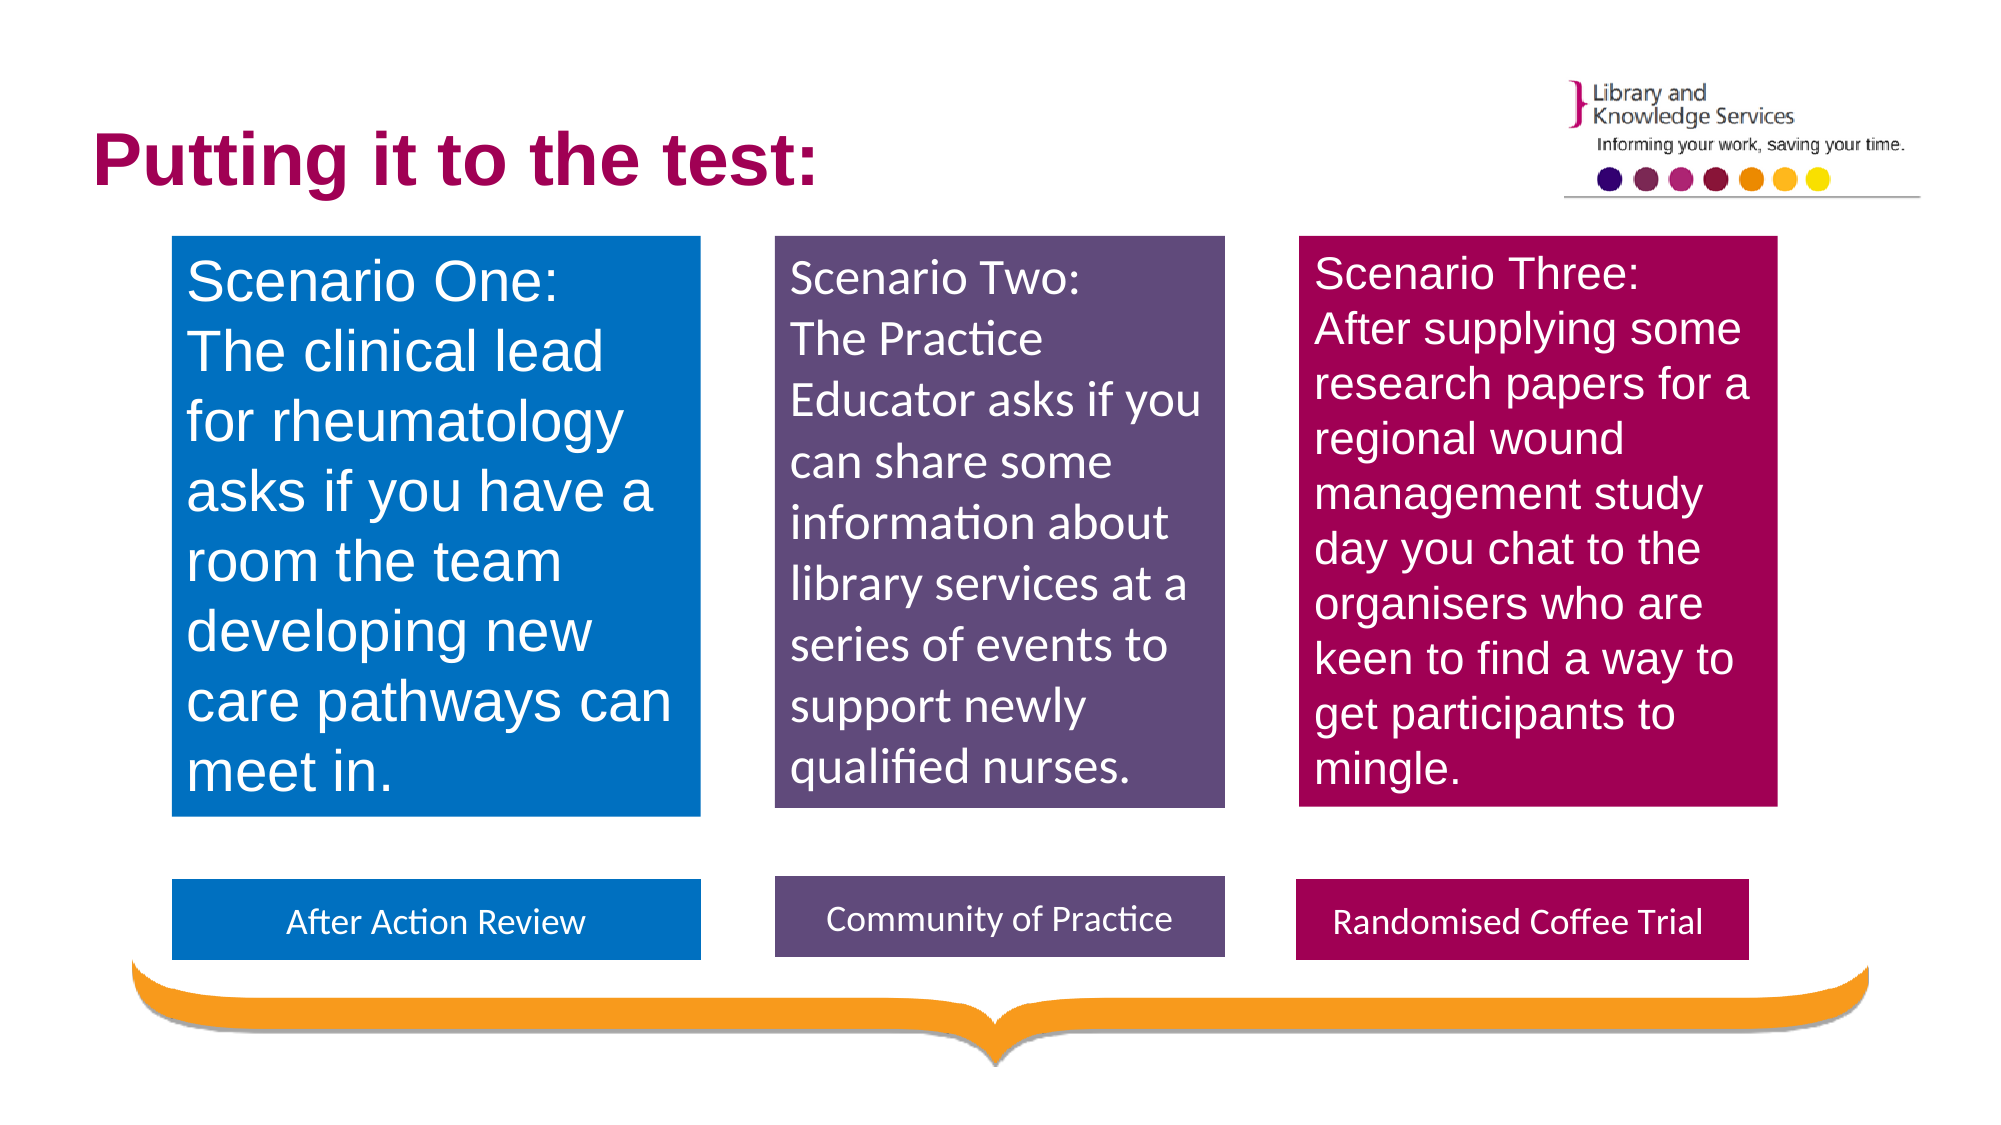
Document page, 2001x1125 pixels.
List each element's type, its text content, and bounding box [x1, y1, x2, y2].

text_box Scenario Two: The Practice Educator asks if you can share some information about library services at a series of events to support newly qualified nurses. [774, 235, 1225, 808]
title Putting it to the test: [77, 62, 1218, 210]
picture [132, 959, 1868, 1063]
text_box Randomised Coffee Trial [1296, 879, 1749, 959]
text_box After Action Review [172, 879, 701, 959]
text_box Community of Practice [775, 876, 1225, 957]
picture [1564, 76, 1923, 196]
text_box Scenario One: The clinical lead for rheumatology asks if you have a room the team developing new care pathways can meet in. [171, 235, 701, 817]
text_box Scenario Three: After supplying some research papers for a regional wound management study day you chat to the organisers who are keen to find a way to get participants to mingle. [1299, 235, 1778, 807]
